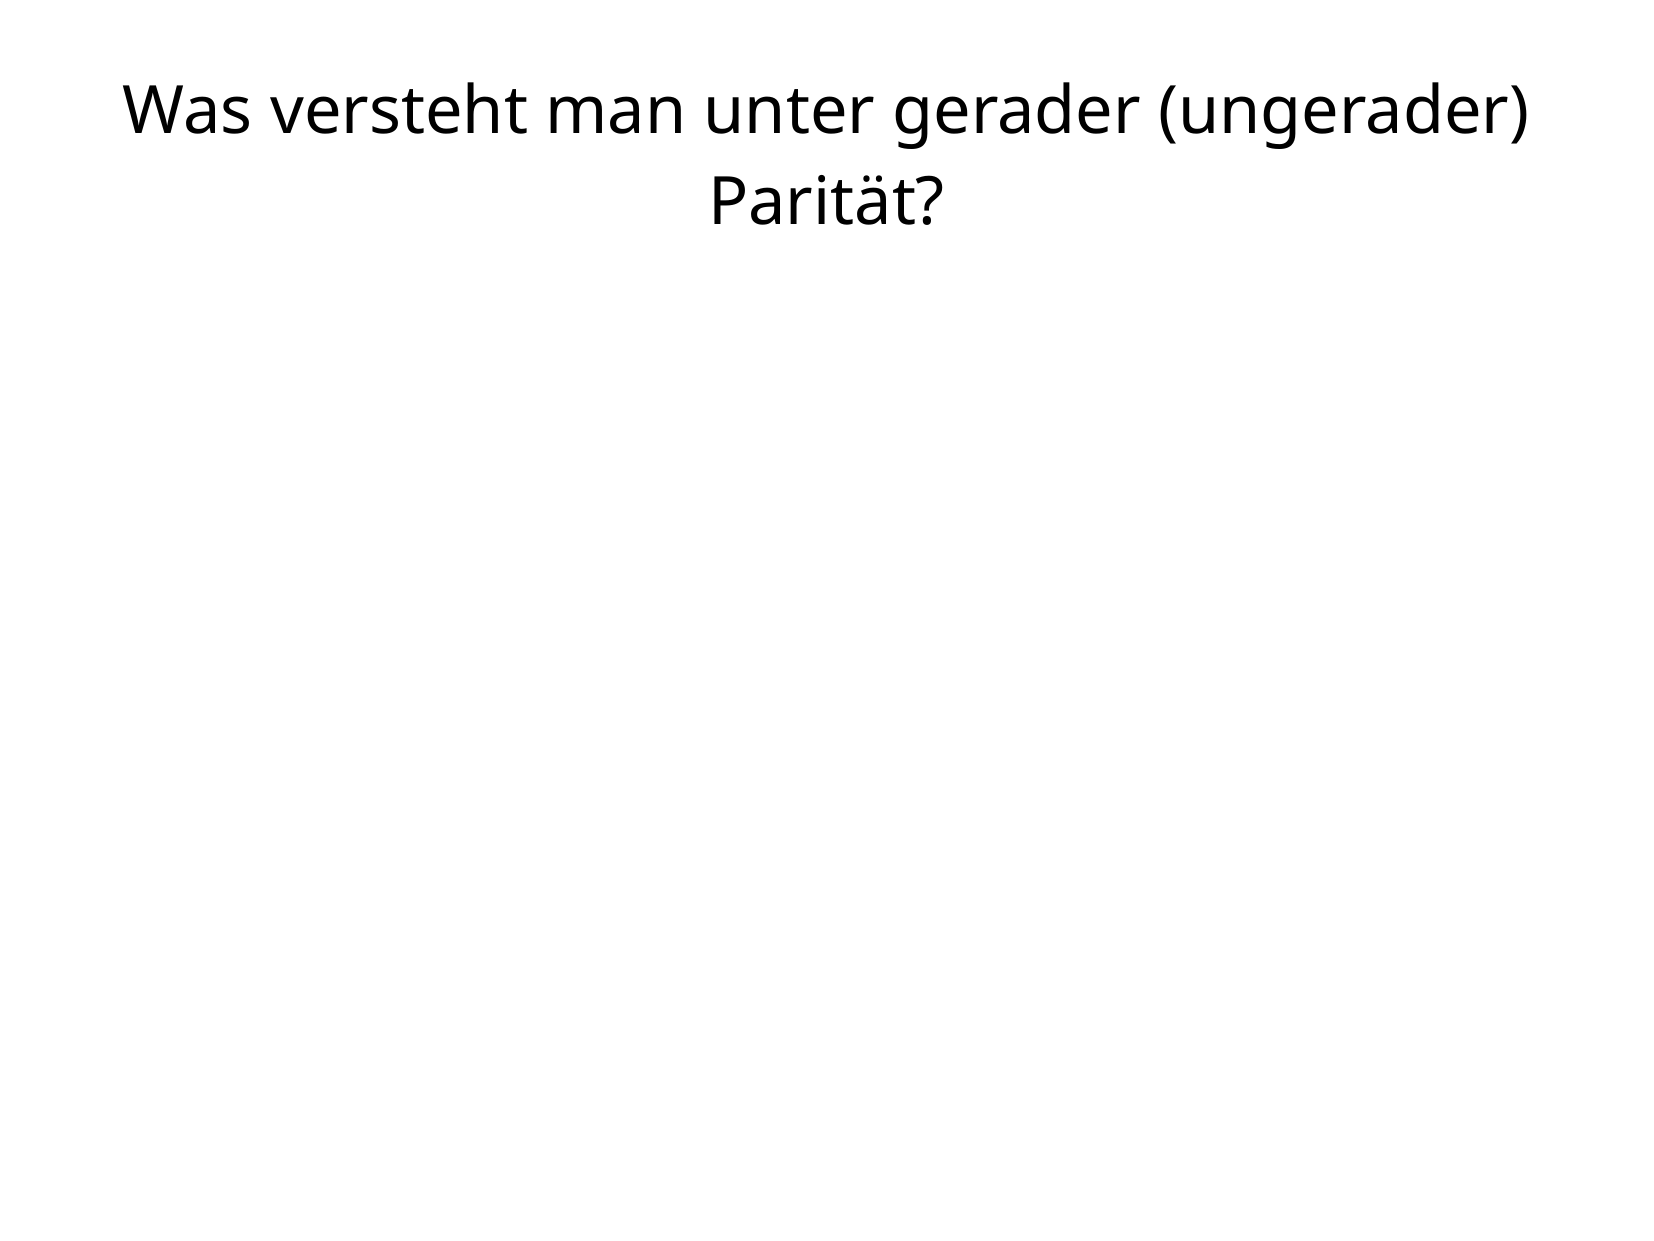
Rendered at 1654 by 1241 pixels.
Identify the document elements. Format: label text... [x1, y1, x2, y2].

title Was versteht man unter gerader (ungerader) Parität? [82, 49, 1571, 257]
